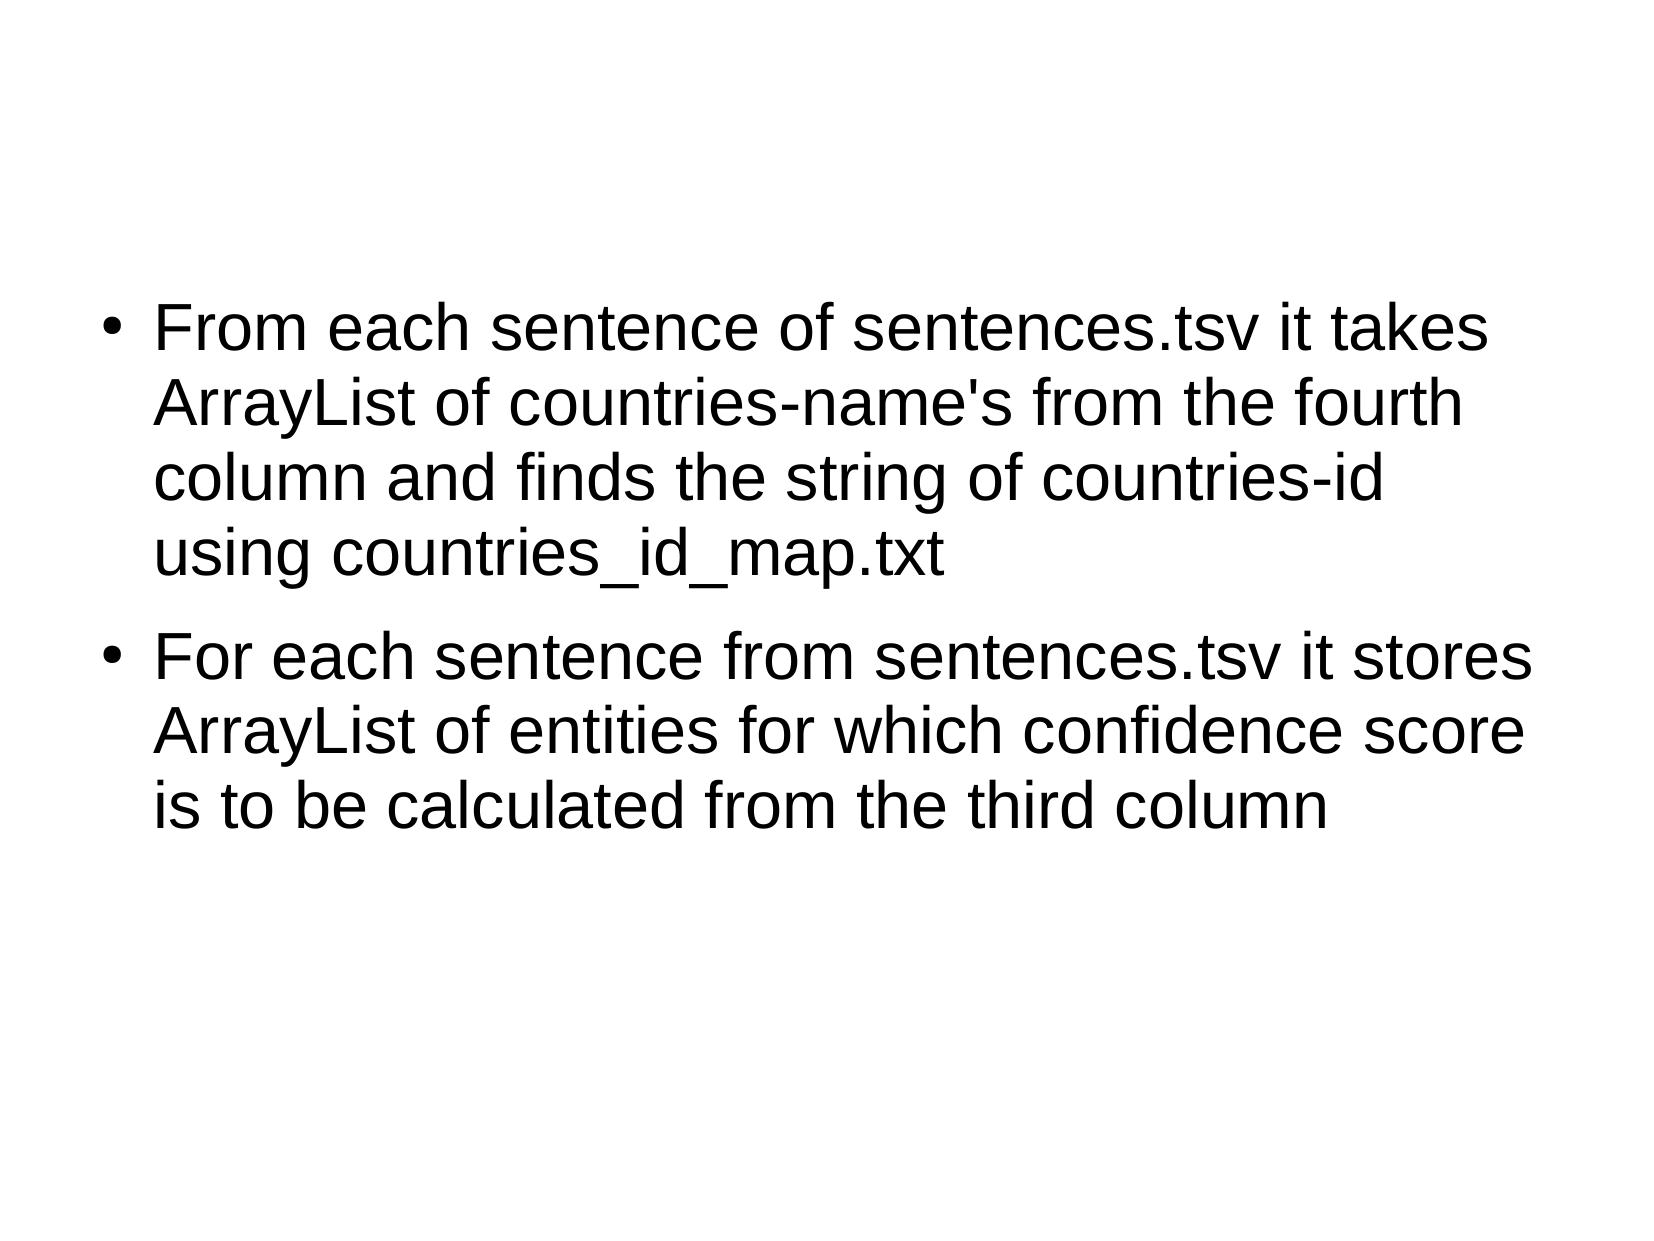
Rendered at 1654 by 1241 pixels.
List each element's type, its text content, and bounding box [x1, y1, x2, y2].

list From each sentence of sentences.tsv it takes ArrayList of countries-name's from the fourth column and finds the string of countries-id using countries_id_map.txt For each sentence from sentences.tsv it stores ArrayList of entities for which confidence score is to be calculated from the third column [82, 290, 1538, 1010]
